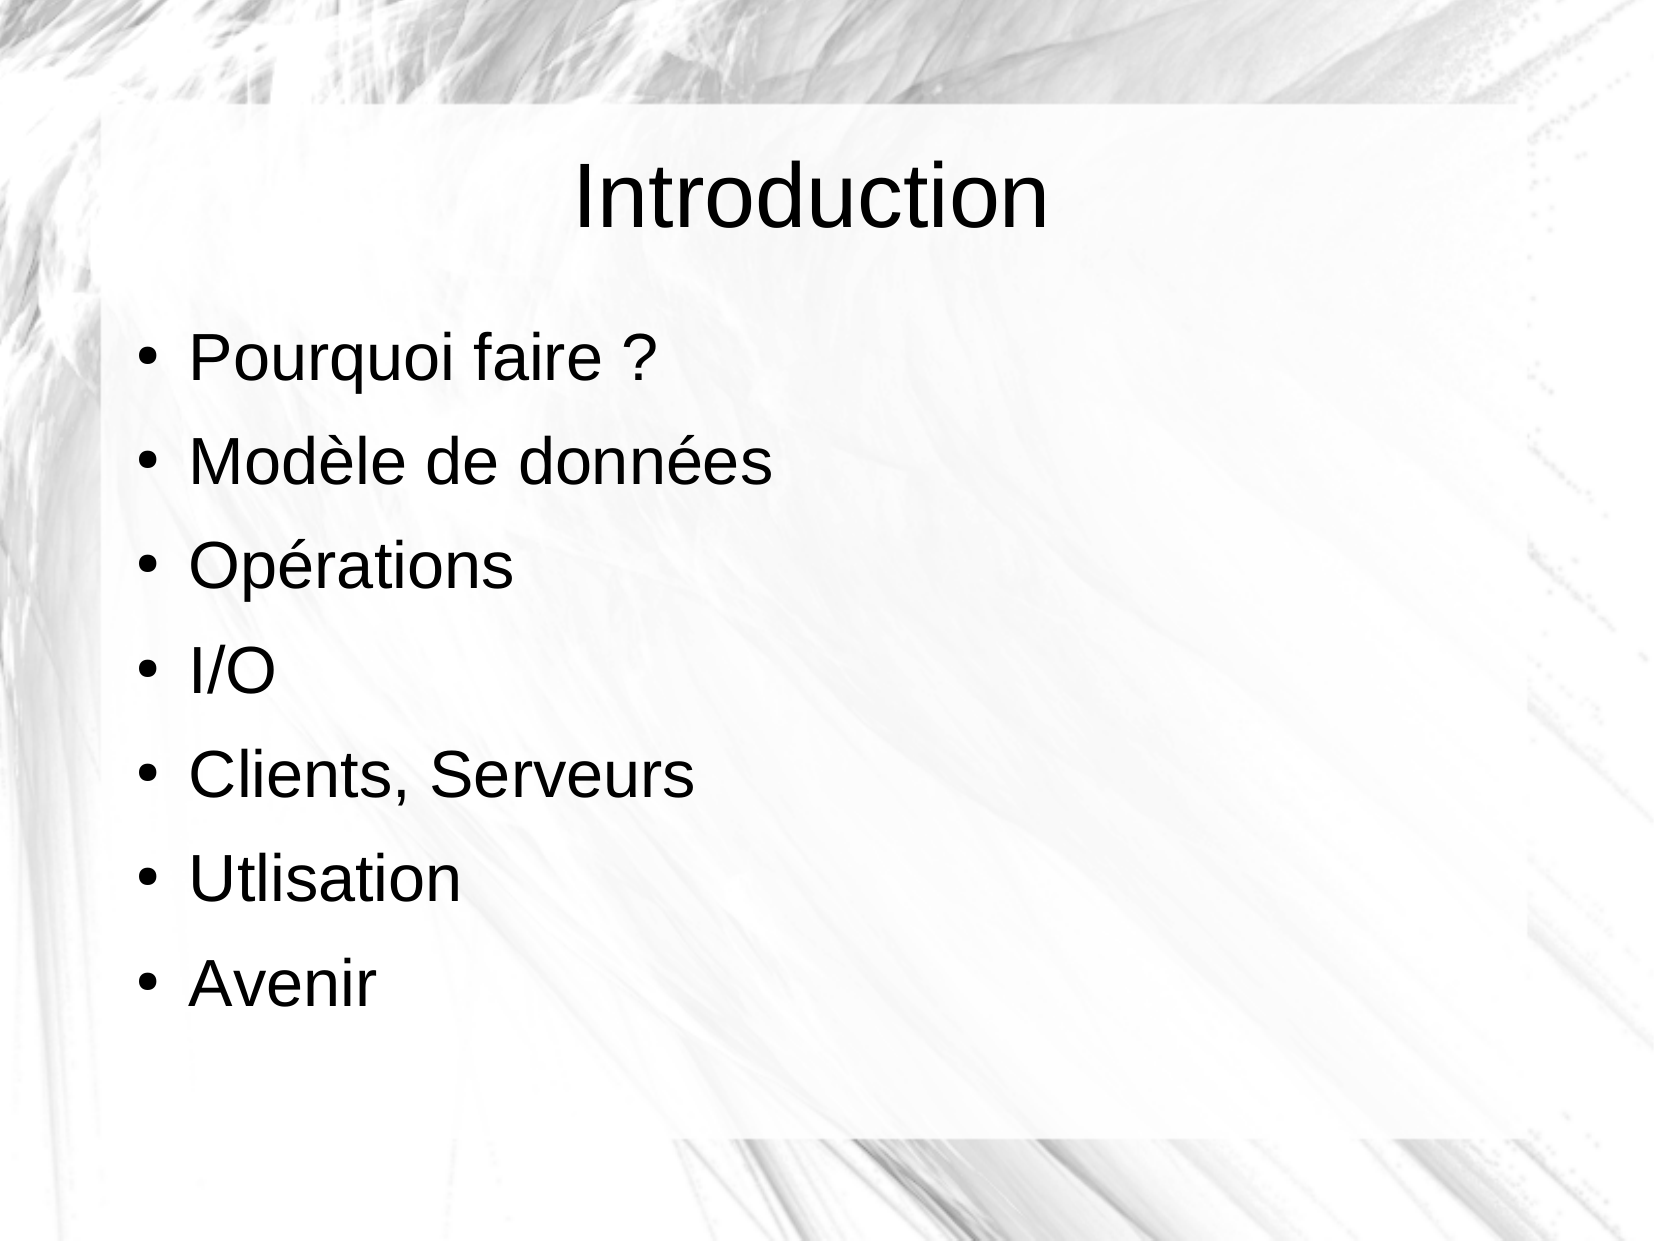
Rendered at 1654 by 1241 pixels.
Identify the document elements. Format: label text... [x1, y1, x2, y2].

picture [0, 0, 1654, 1241]
list Pourquoi faire ? Modèle de données Opérations I/O Clients, Serveurs Utlisation Avenir [118, 319, 1571, 1019]
title Introduction [118, 119, 1506, 273]
